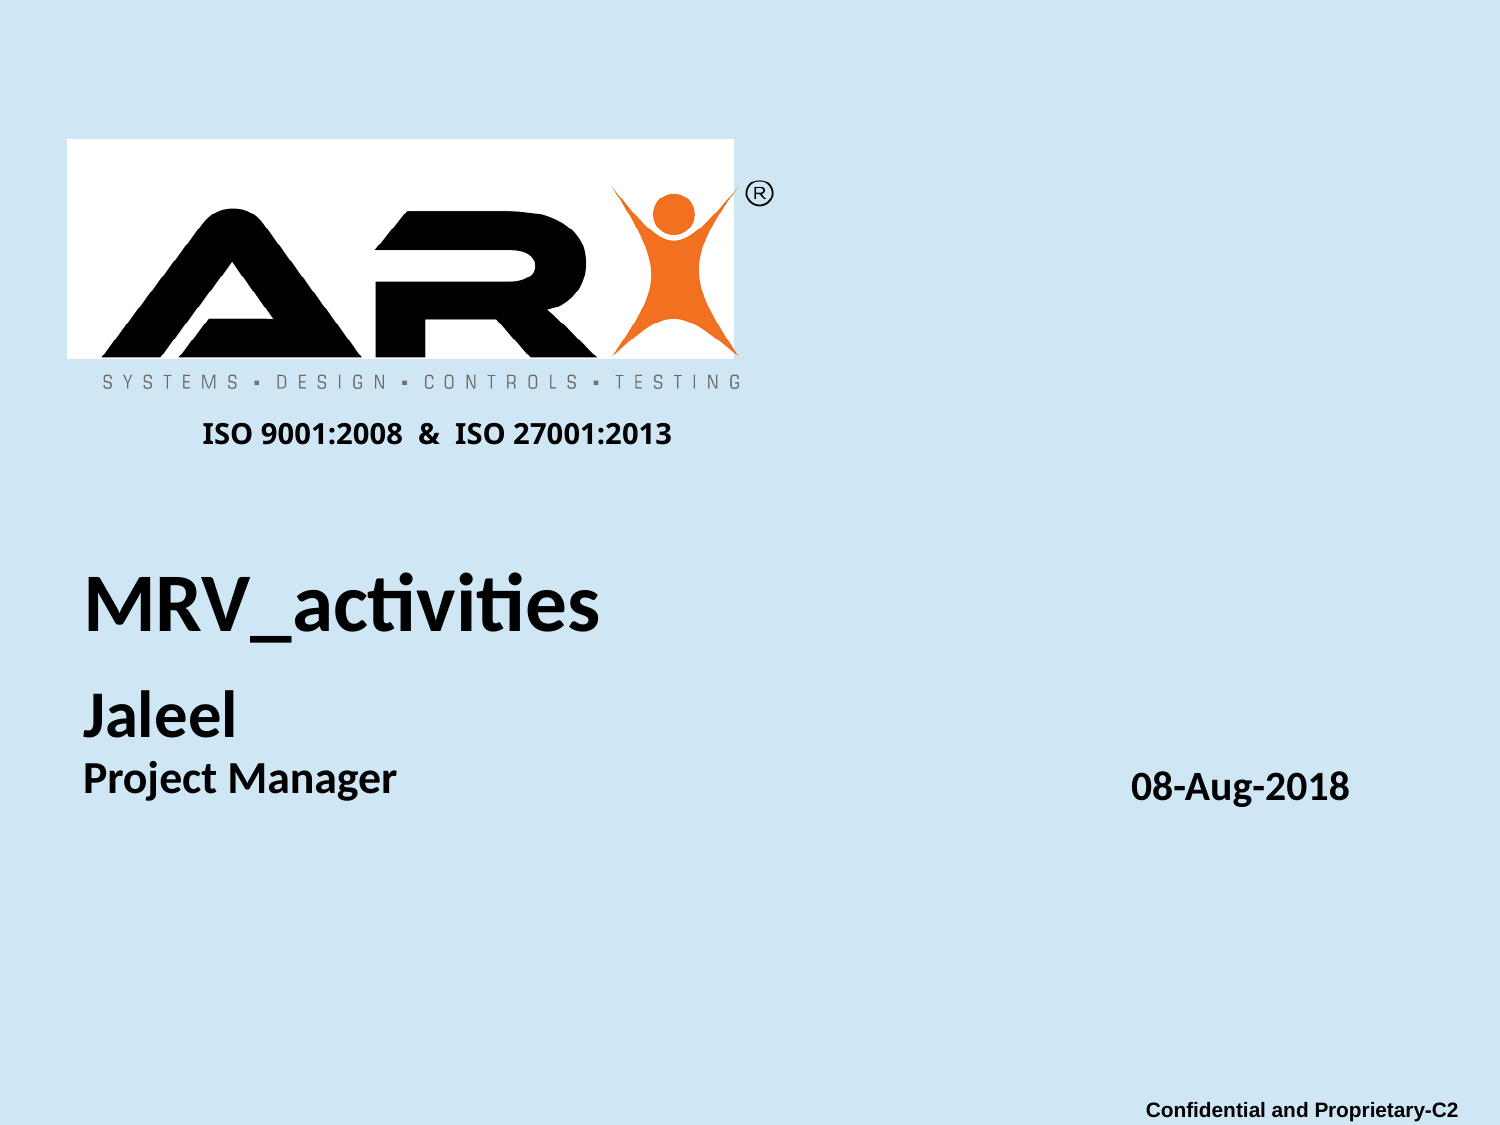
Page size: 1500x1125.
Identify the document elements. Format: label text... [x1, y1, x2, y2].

text_box 08-Aug-2018 [1116, 756, 1433, 818]
text_box Jaleel [68, 672, 864, 746]
picture [98, 172, 777, 395]
text_box MRV_activities [68, 555, 909, 655]
text_box Project Manager [68, 746, 864, 826]
